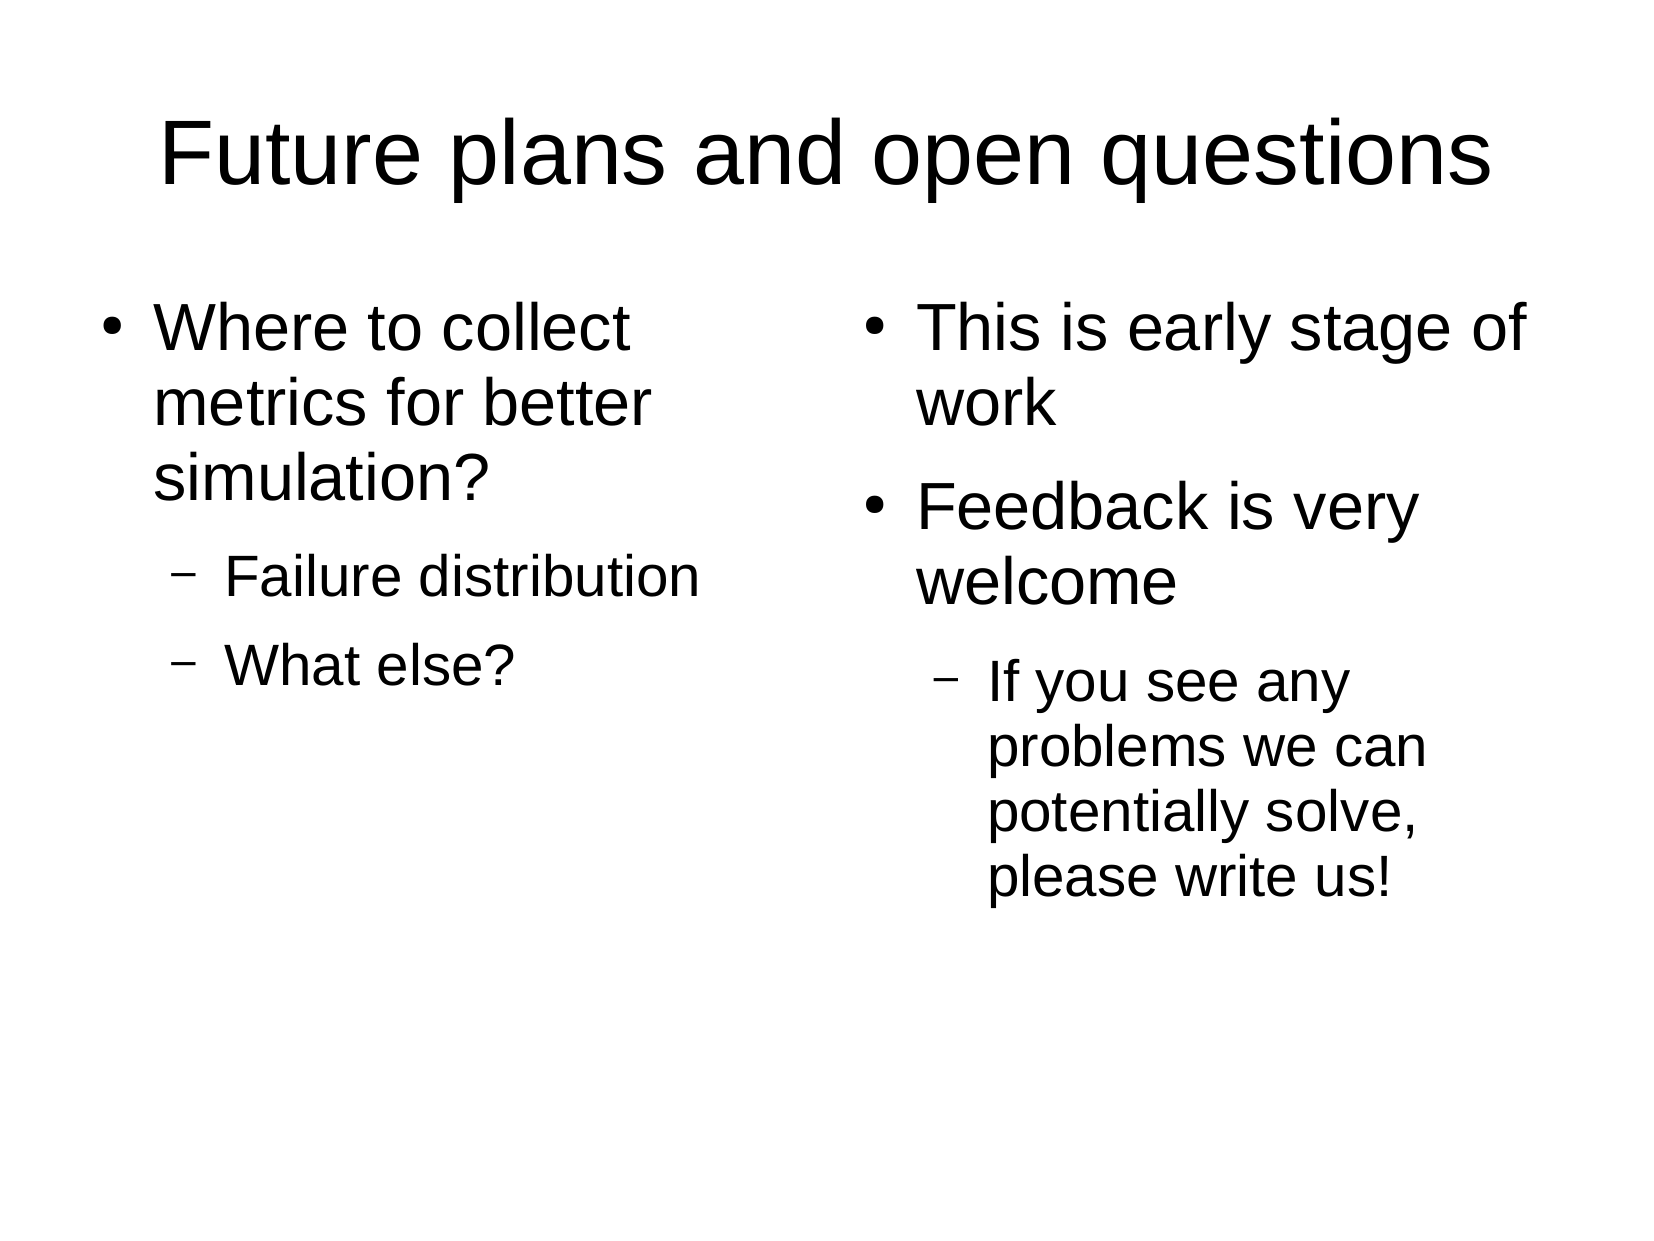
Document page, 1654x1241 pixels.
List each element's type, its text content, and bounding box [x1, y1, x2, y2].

title Future plans and open questions [82, 49, 1571, 257]
list This is early stage of work Feedback is very welcome If you see any problems we can potentially solve, please write us! [845, 290, 1572, 1010]
list Where to collect metrics for better simulation? Failure distribution What else? [82, 290, 809, 1010]
